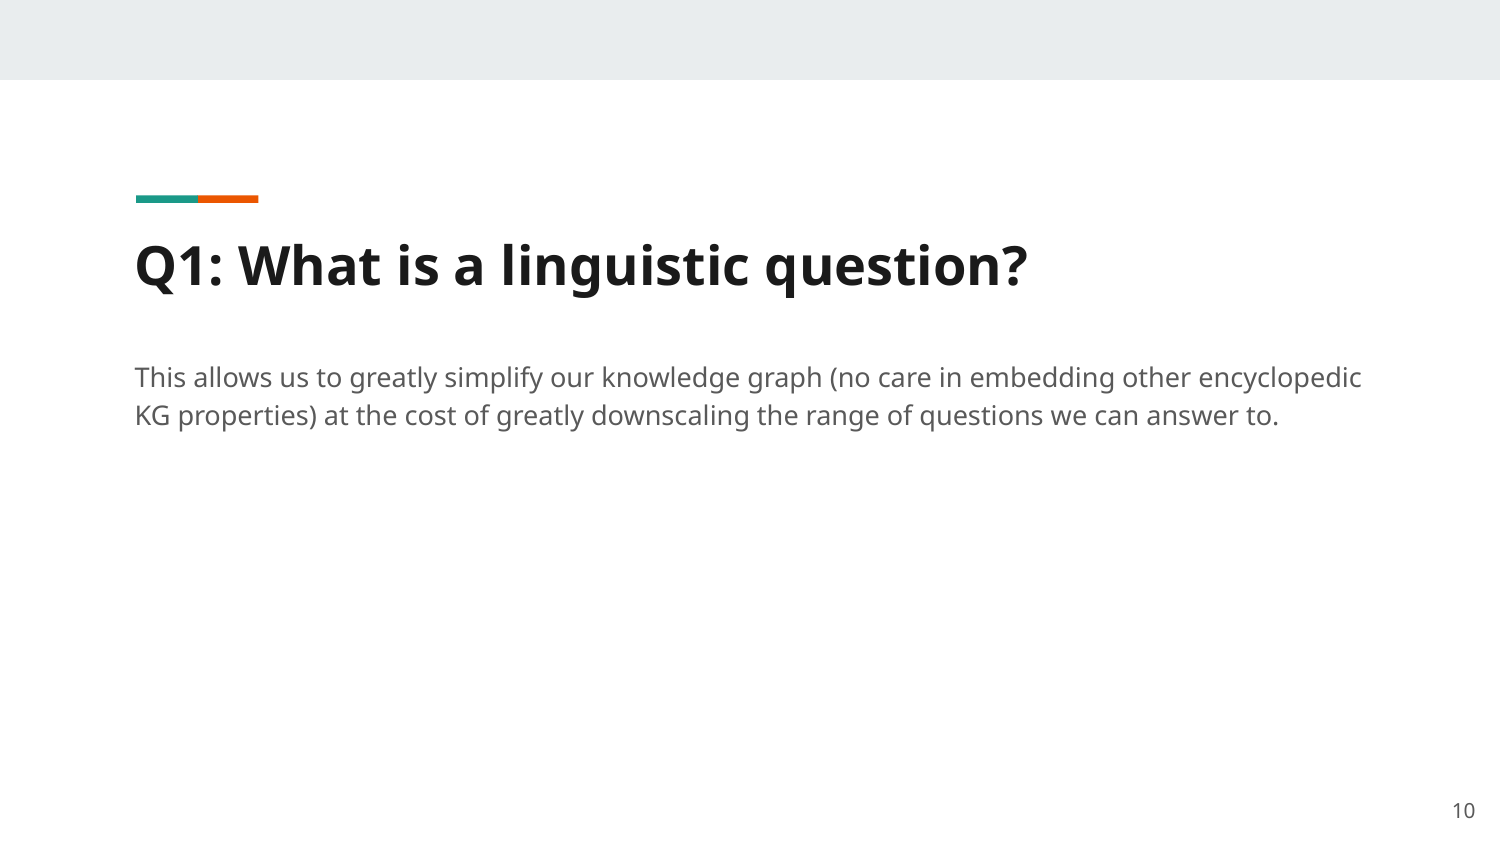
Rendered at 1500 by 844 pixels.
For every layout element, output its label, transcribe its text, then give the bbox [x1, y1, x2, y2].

slide_number <number> [1400, 779, 1491, 844]
list This allows us to greatly simplify our knowledge graph (no care in embedding other encyclopedic KG properties) at the cost of greatly downscaling the range of questions we can answer to. [119, 341, 1381, 712]
title Q1: What is a linguistic question? [119, 216, 1381, 305]
